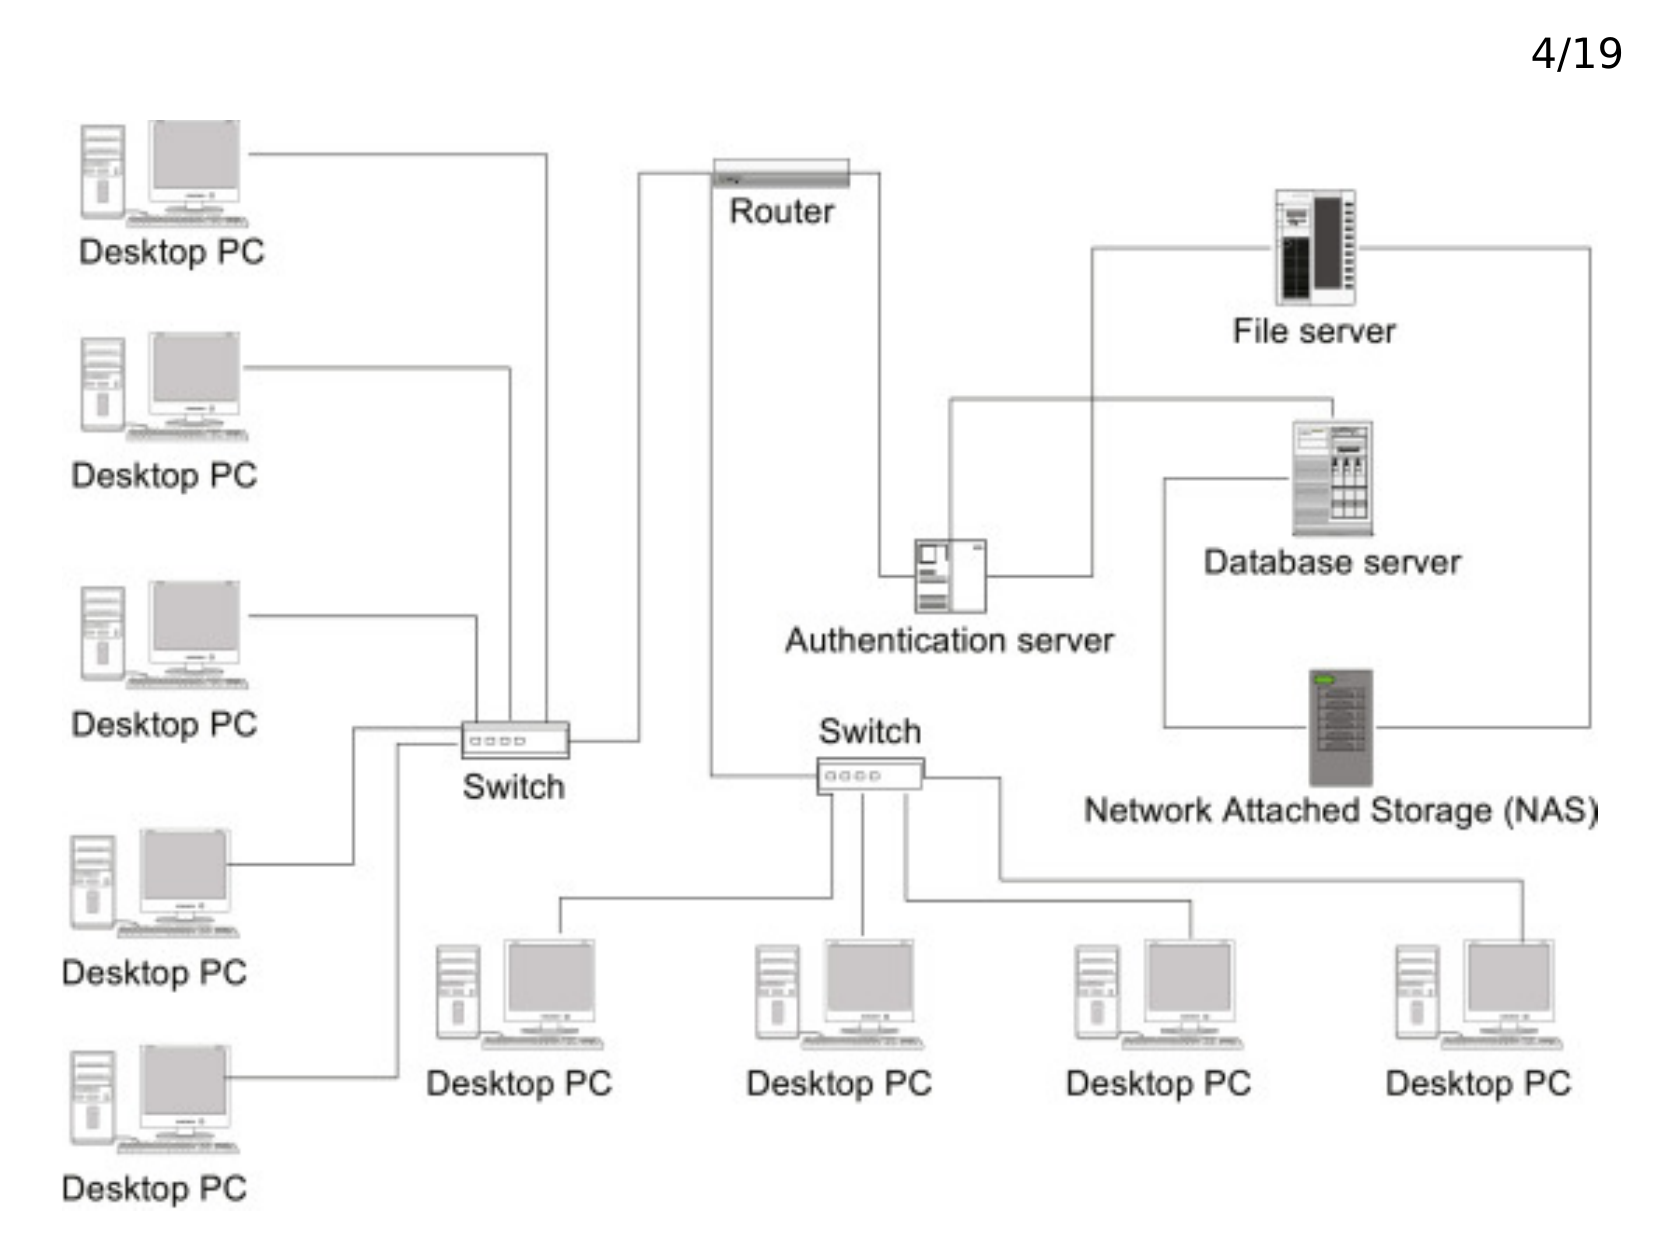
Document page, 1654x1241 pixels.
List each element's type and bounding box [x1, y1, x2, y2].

picture [62, 120, 1598, 1211]
